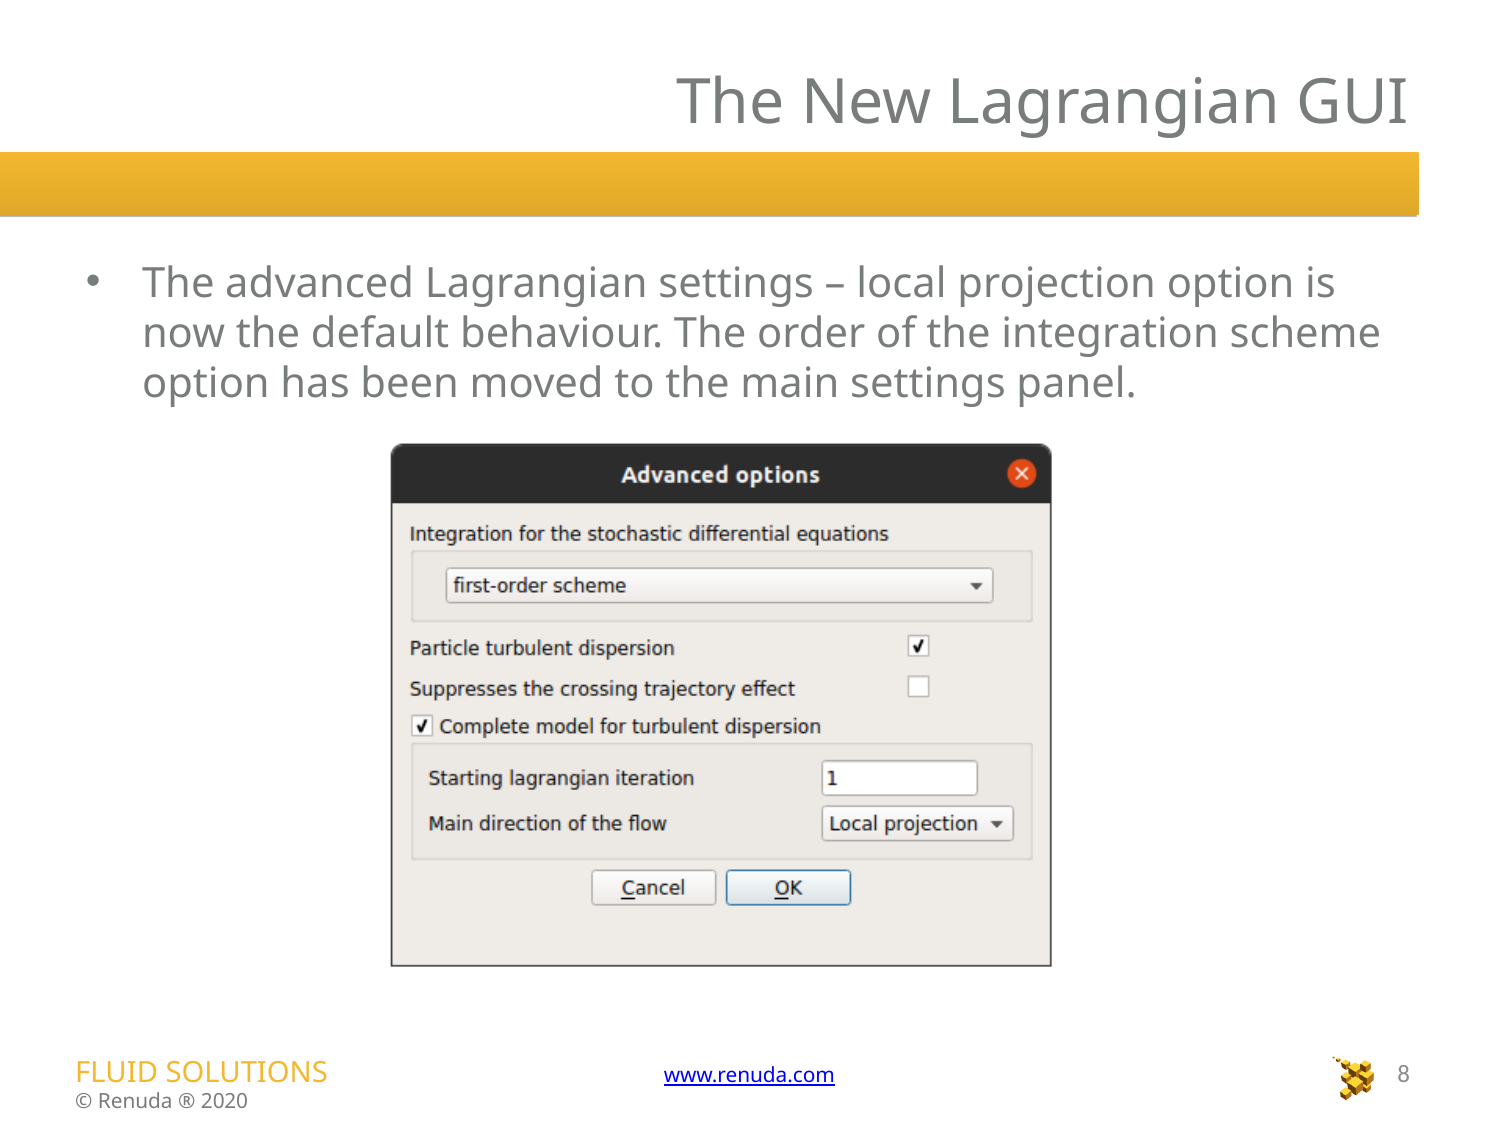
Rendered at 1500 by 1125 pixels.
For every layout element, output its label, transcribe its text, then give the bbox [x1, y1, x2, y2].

title The New Lagrangian GUI [110, 45, 1425, 153]
list The advanced Lagrangian settings – local projection option is now the default behaviour. The order of the integration scheme option has been moved to the main settings panel. [70, 248, 1421, 991]
slide_number 8 [1074, 1042, 1425, 1103]
picture [377, 433, 1066, 981]
